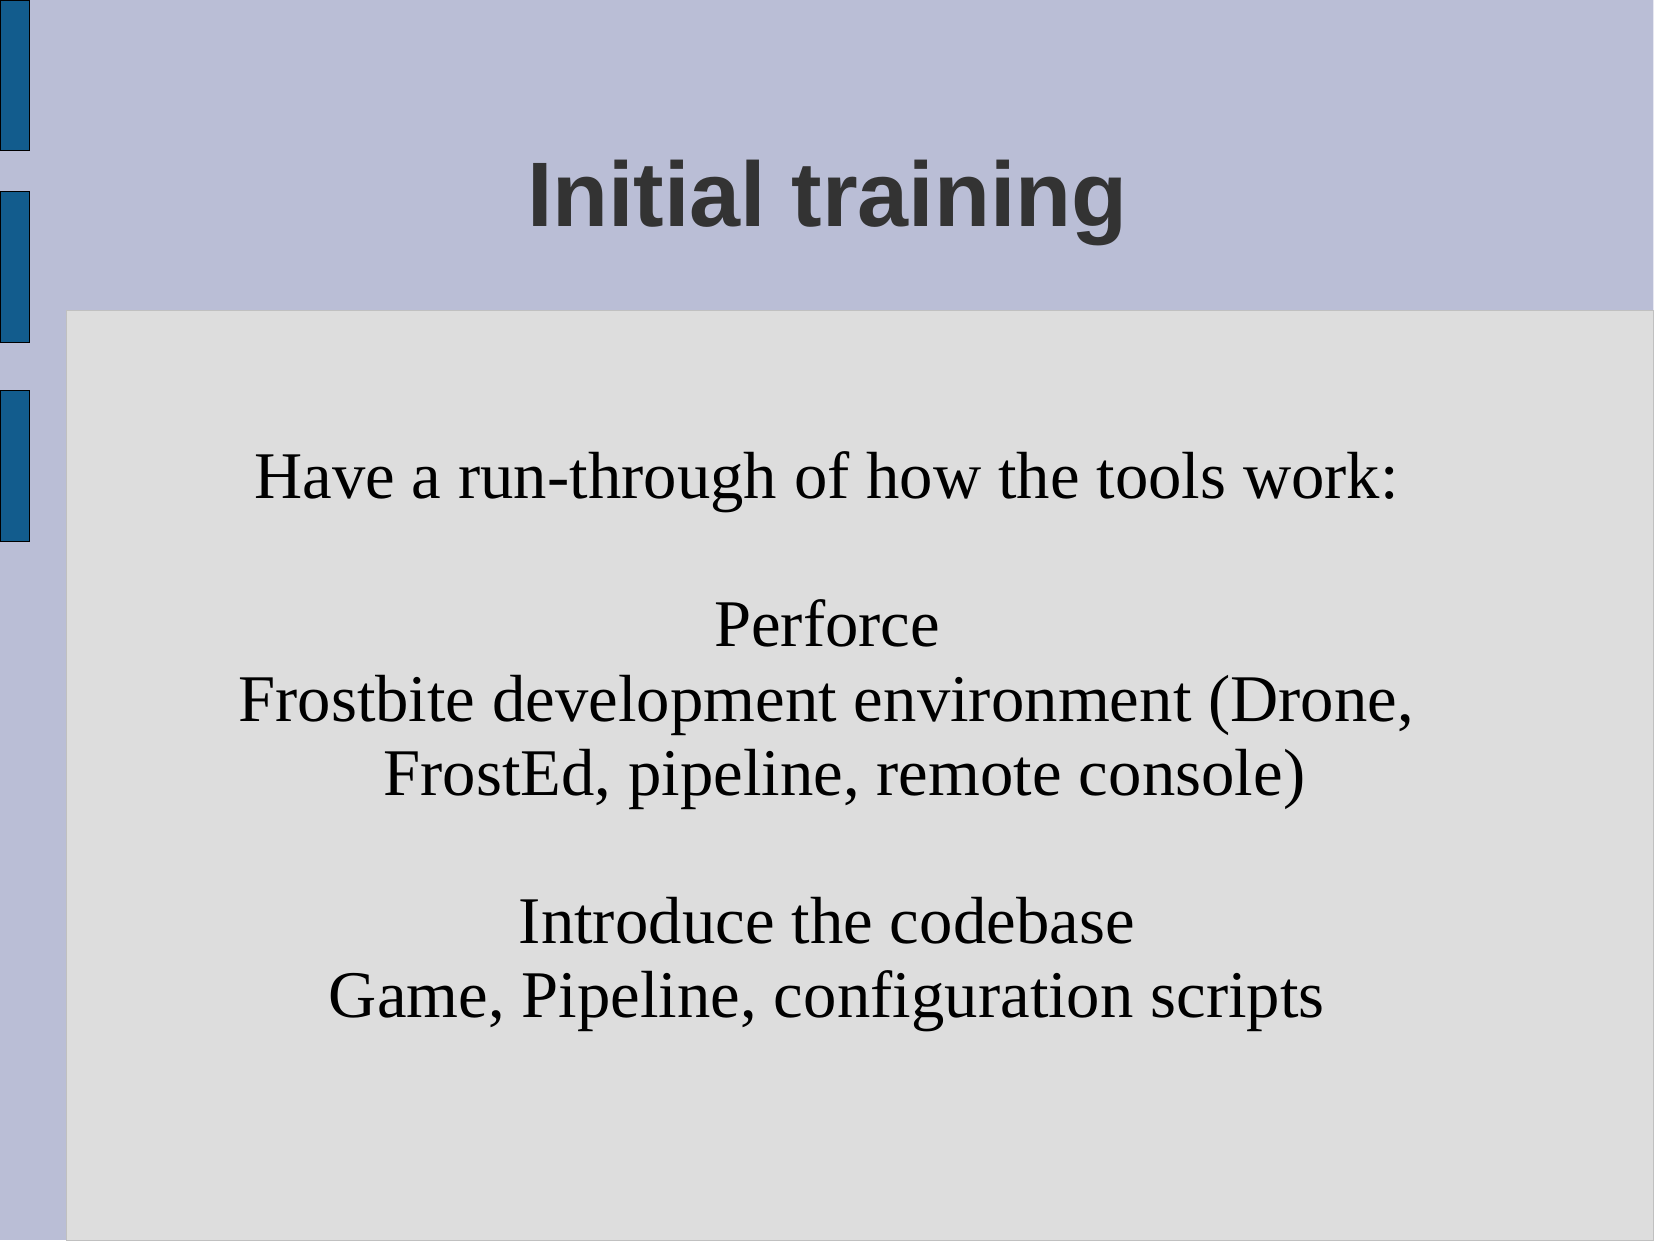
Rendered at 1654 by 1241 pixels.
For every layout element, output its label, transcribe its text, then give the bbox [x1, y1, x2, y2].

title Initial training [121, 91, 1534, 299]
subtitle Have a run-through of how the tools work: Perforce Frostbite development environment (Drone, FrostEd, pipeline, remote console) Introduce the codebase Game, Pipeline, configuration scripts [121, 344, 1534, 1127]
